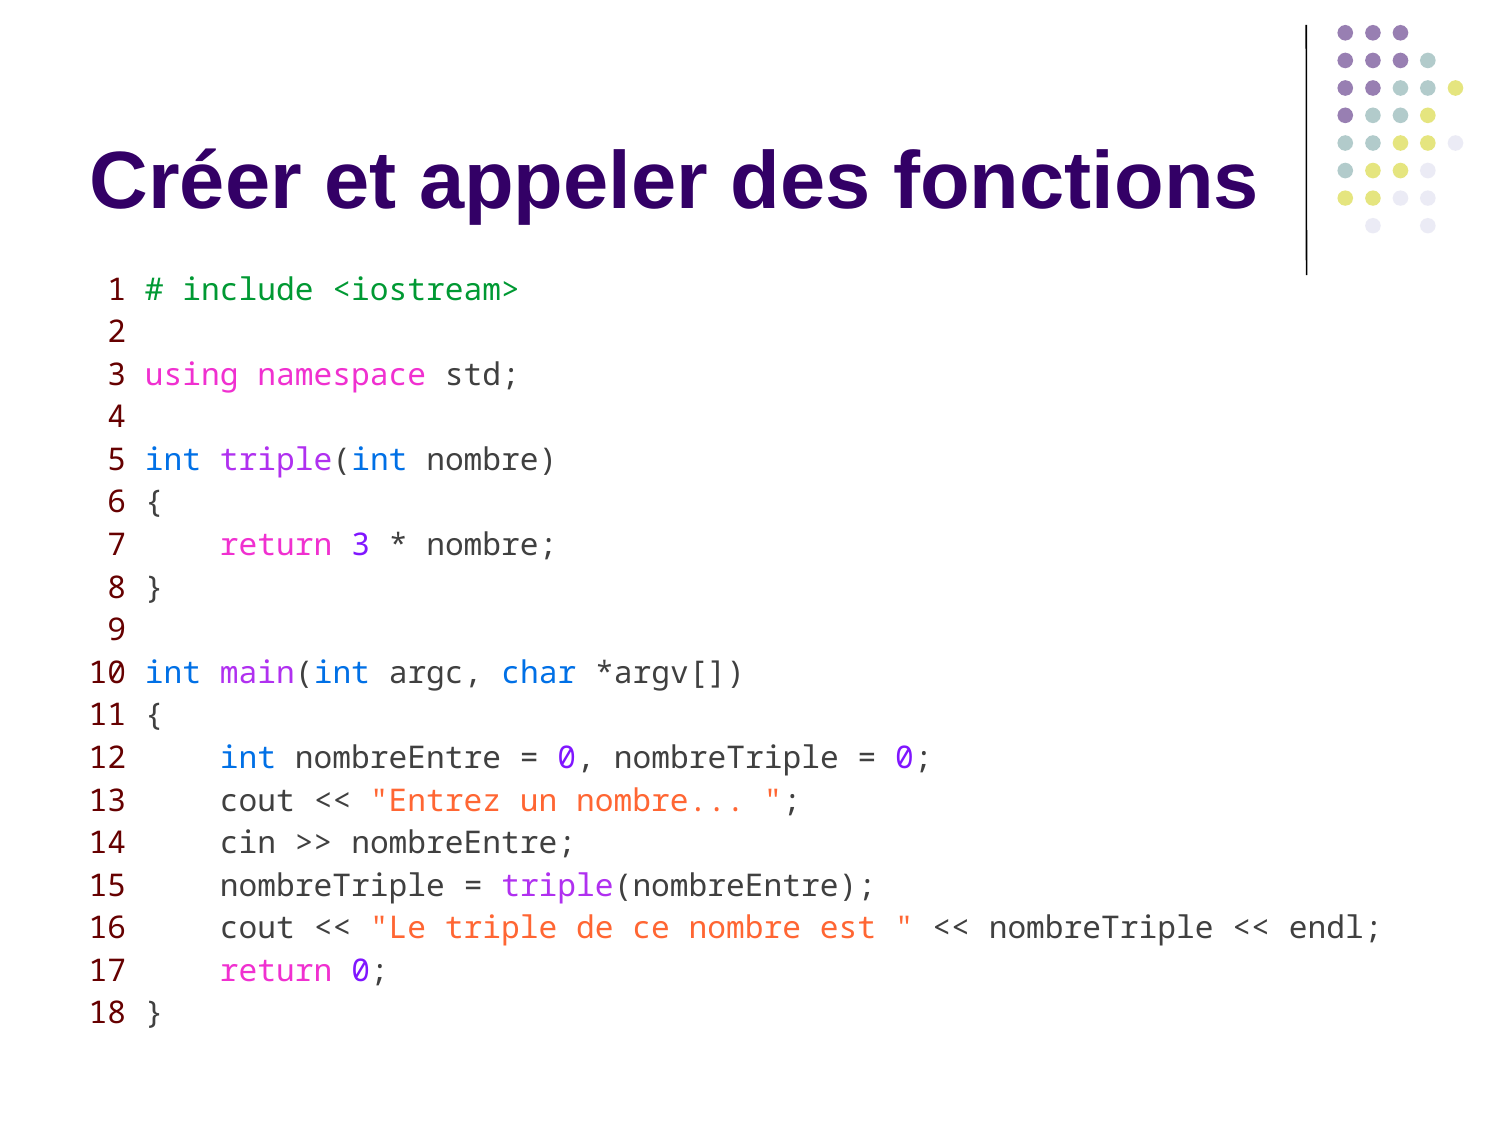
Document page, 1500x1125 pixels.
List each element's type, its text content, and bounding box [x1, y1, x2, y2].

list 1 # include <iostream> 2 3 using namespace std; 4 5 int triple(int nombre) 6 { 7 return 3 * nombre; 8 } 9 10 int main(int argc, char *argv[]) 11 { 12 int nombreEntre = 0, nombreTriple = 0; 13 cout << "Entrez un nombre... "; 14 cin >> nombreEntre; 15 nombreTriple = triple(nombreEntre); 16 cout << "Le triple de ce nombre est " << nombreTriple << endl; 17 return 0; 18 } [70, 271, 1421, 1038]
title Créer et appeler des fonctions [74, 20, 1313, 233]
